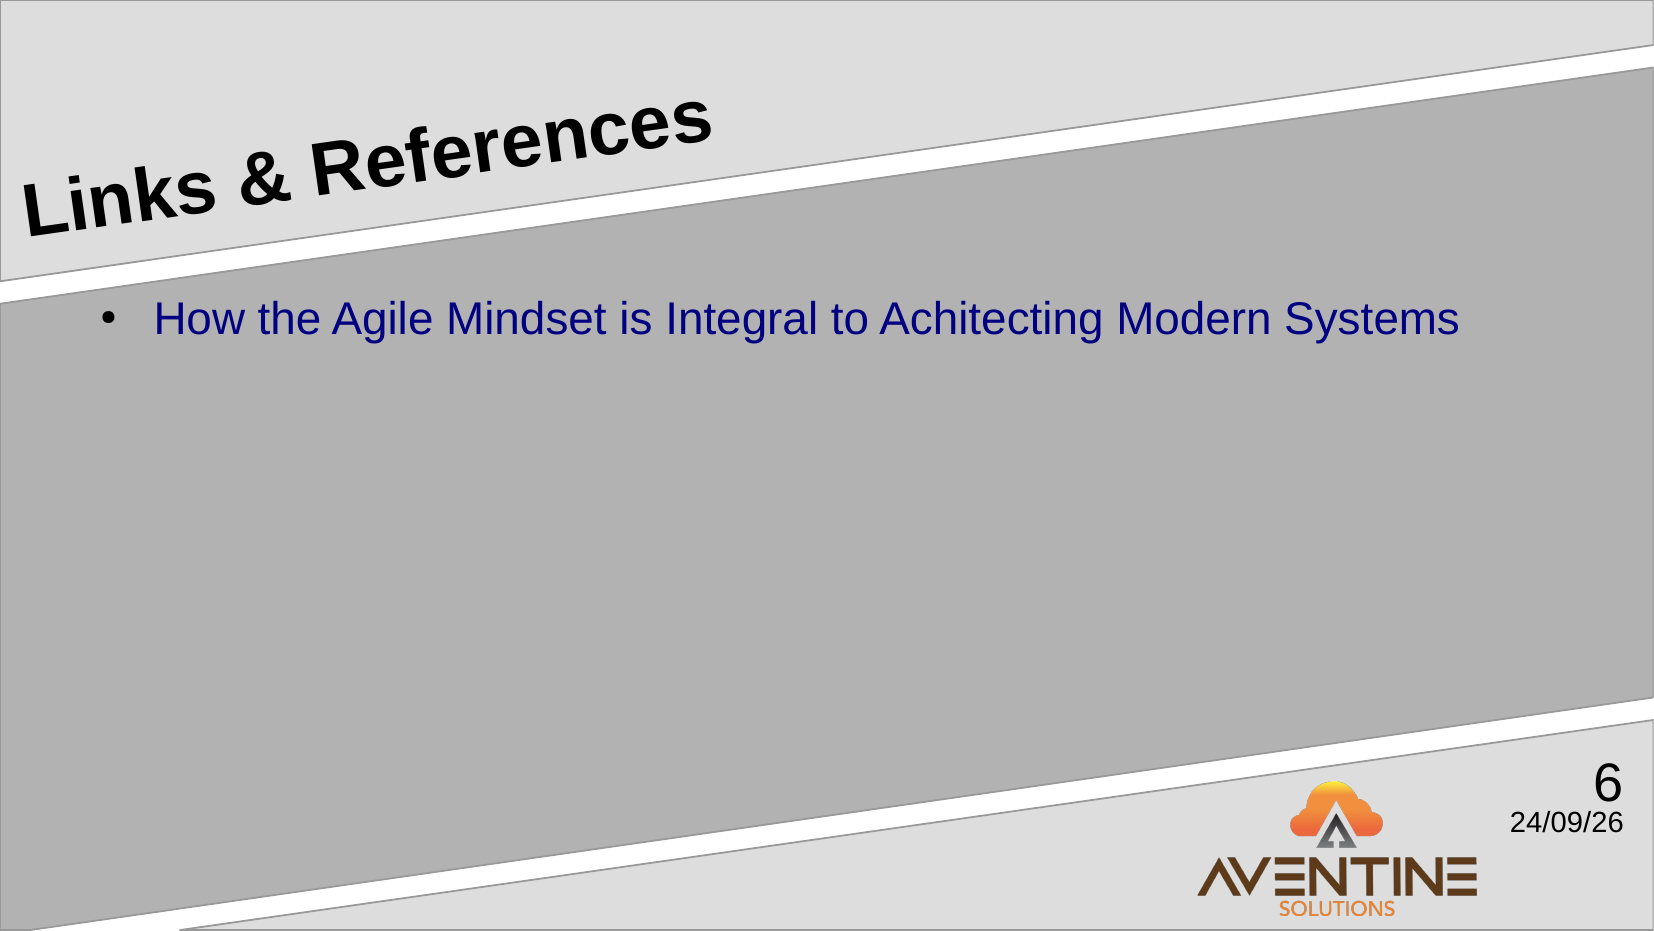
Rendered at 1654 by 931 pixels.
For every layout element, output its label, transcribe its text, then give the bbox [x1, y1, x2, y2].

picture [1196, 833, 1477, 916]
list How the Agile Mindset is Integral to Achitecting Modern Systems [82, 292, 1538, 833]
title Links & References [11, 0, 1496, 290]
